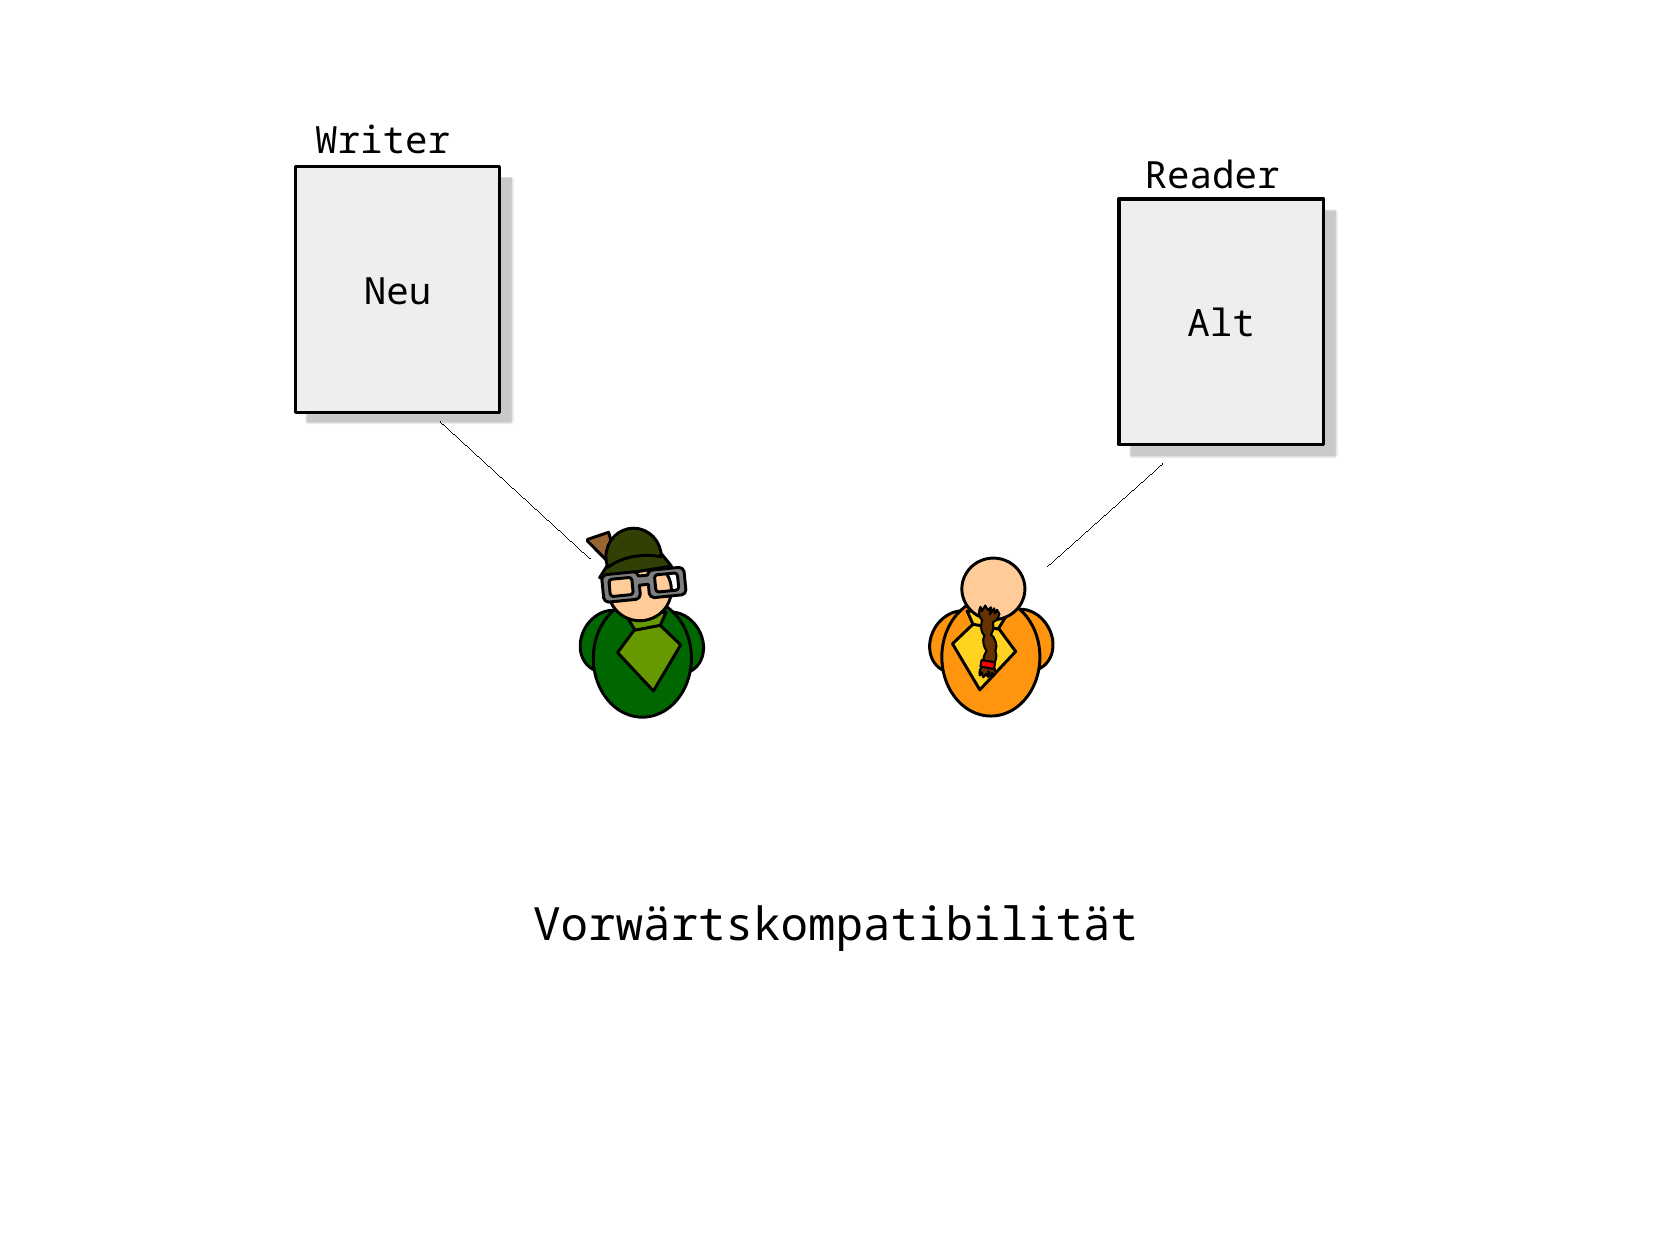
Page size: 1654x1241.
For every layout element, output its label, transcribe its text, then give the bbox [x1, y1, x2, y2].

text_box [929, 558, 1054, 717]
text_box Writer [300, 105, 488, 165]
text_box Vorwärtskompatibilität [518, 883, 1153, 953]
text_box Alt [1118, 198, 1324, 445]
text_box [580, 528, 704, 718]
text_box Neu [295, 166, 500, 413]
text_box Reader [1129, 141, 1317, 200]
